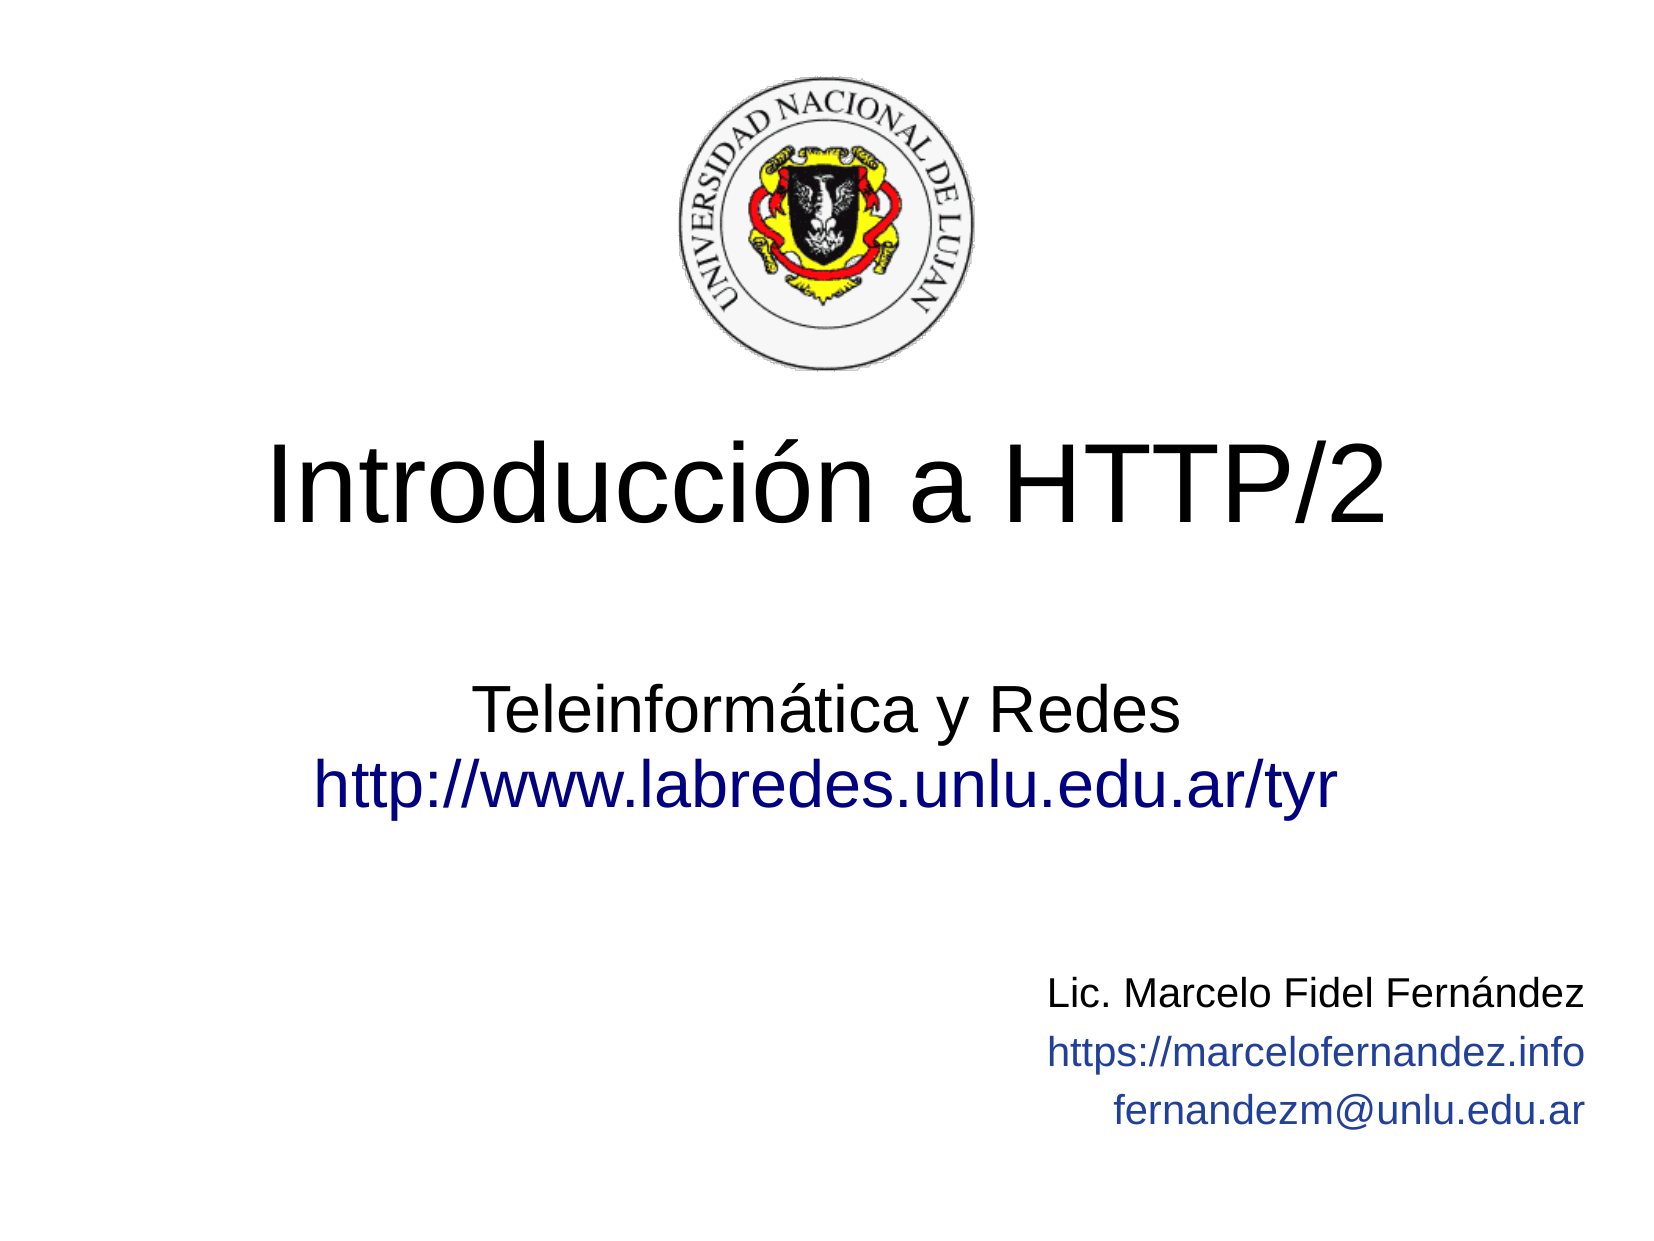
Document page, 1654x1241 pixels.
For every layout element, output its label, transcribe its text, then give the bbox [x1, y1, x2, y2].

text_box Lic. Marcelo Fidel Fernández https://marcelofernandez.info fernandezm@unlu.edu.ar [248, 962, 1601, 1213]
picture [678, 76, 976, 373]
subtitle Introducción a HTTP/2 Teleinformática y Redes http://www.labredes.unlu.edu.ar/tyr [82, 49, 1571, 1193]
